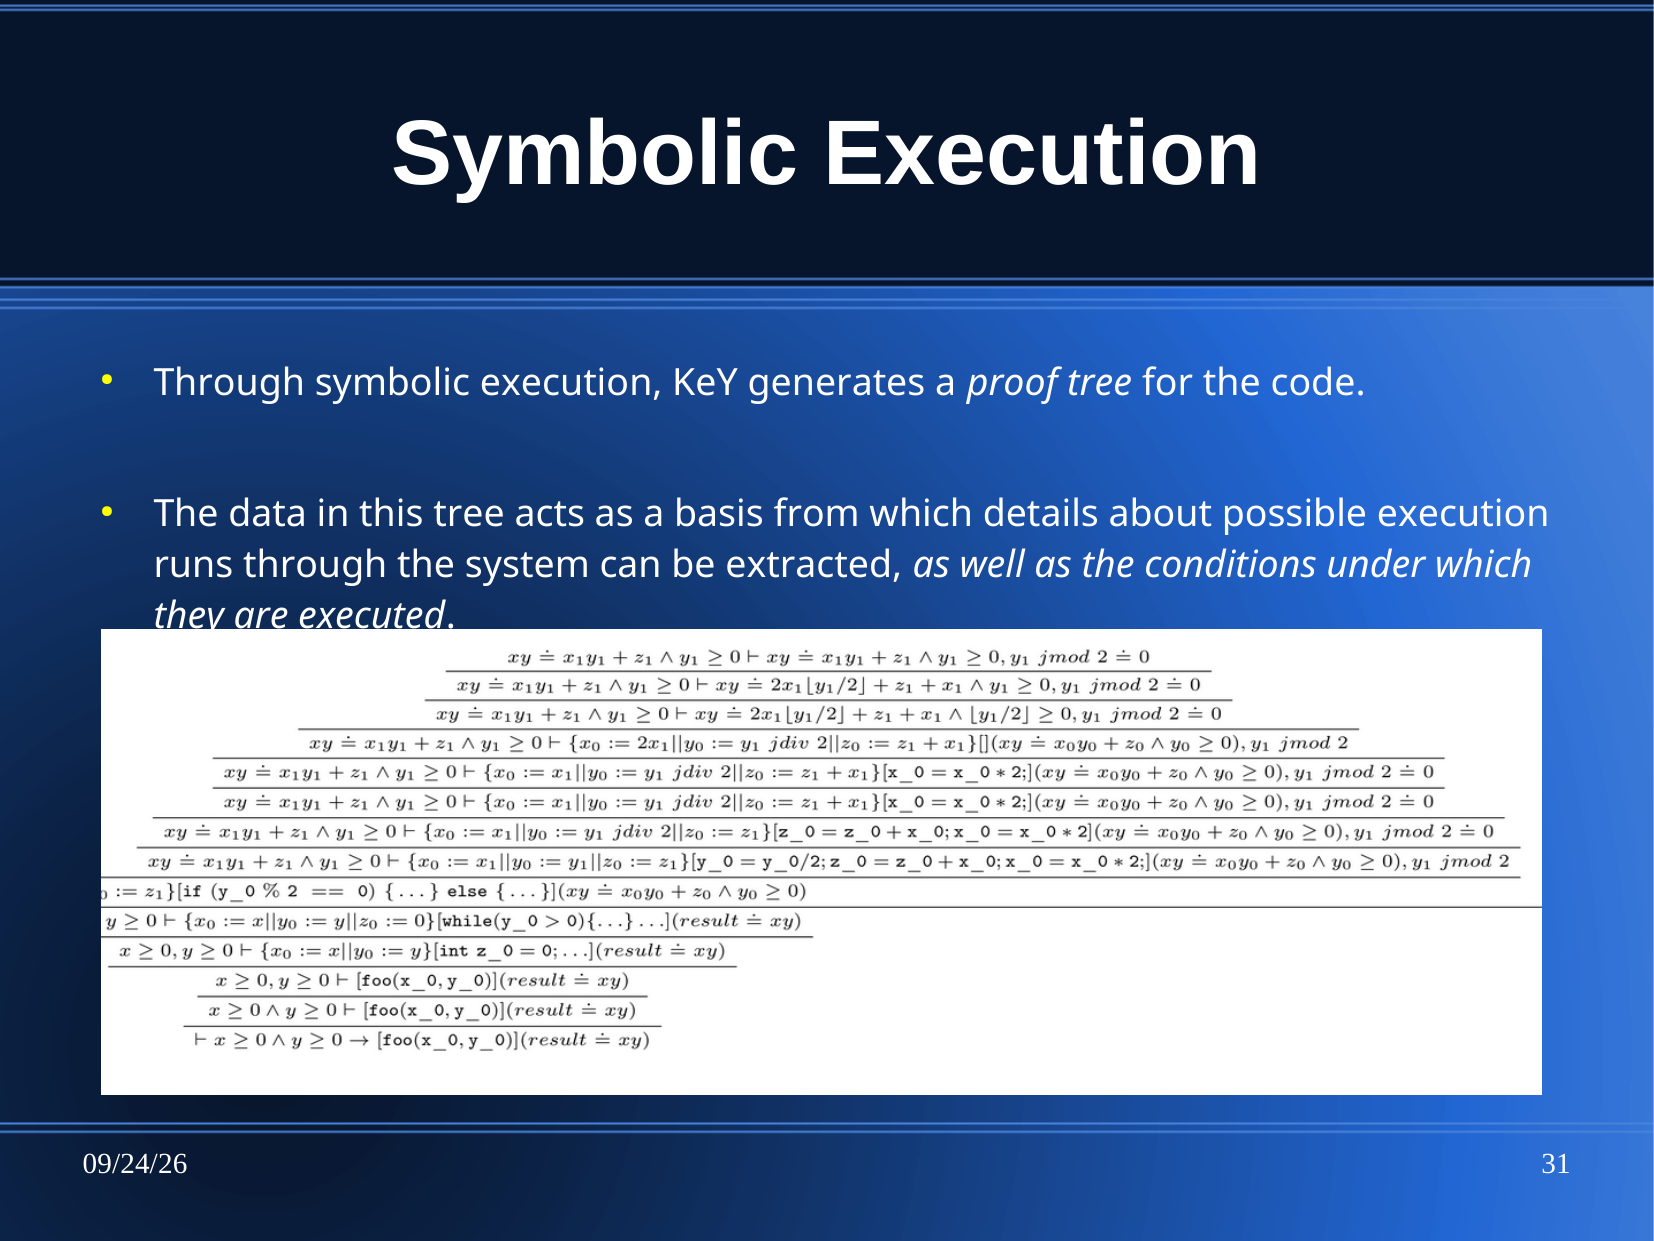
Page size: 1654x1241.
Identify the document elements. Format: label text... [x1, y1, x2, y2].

picture [0, 0, 1654, 1241]
list Through symbolic execution, KeY generates a proof tree for the code. The data in this tree acts as a basis from which details about possible execution runs through the system can be extracted, as well as the conditions under which they are executed. [82, 355, 1571, 1075]
title Symbolic Execution [82, 49, 1571, 257]
